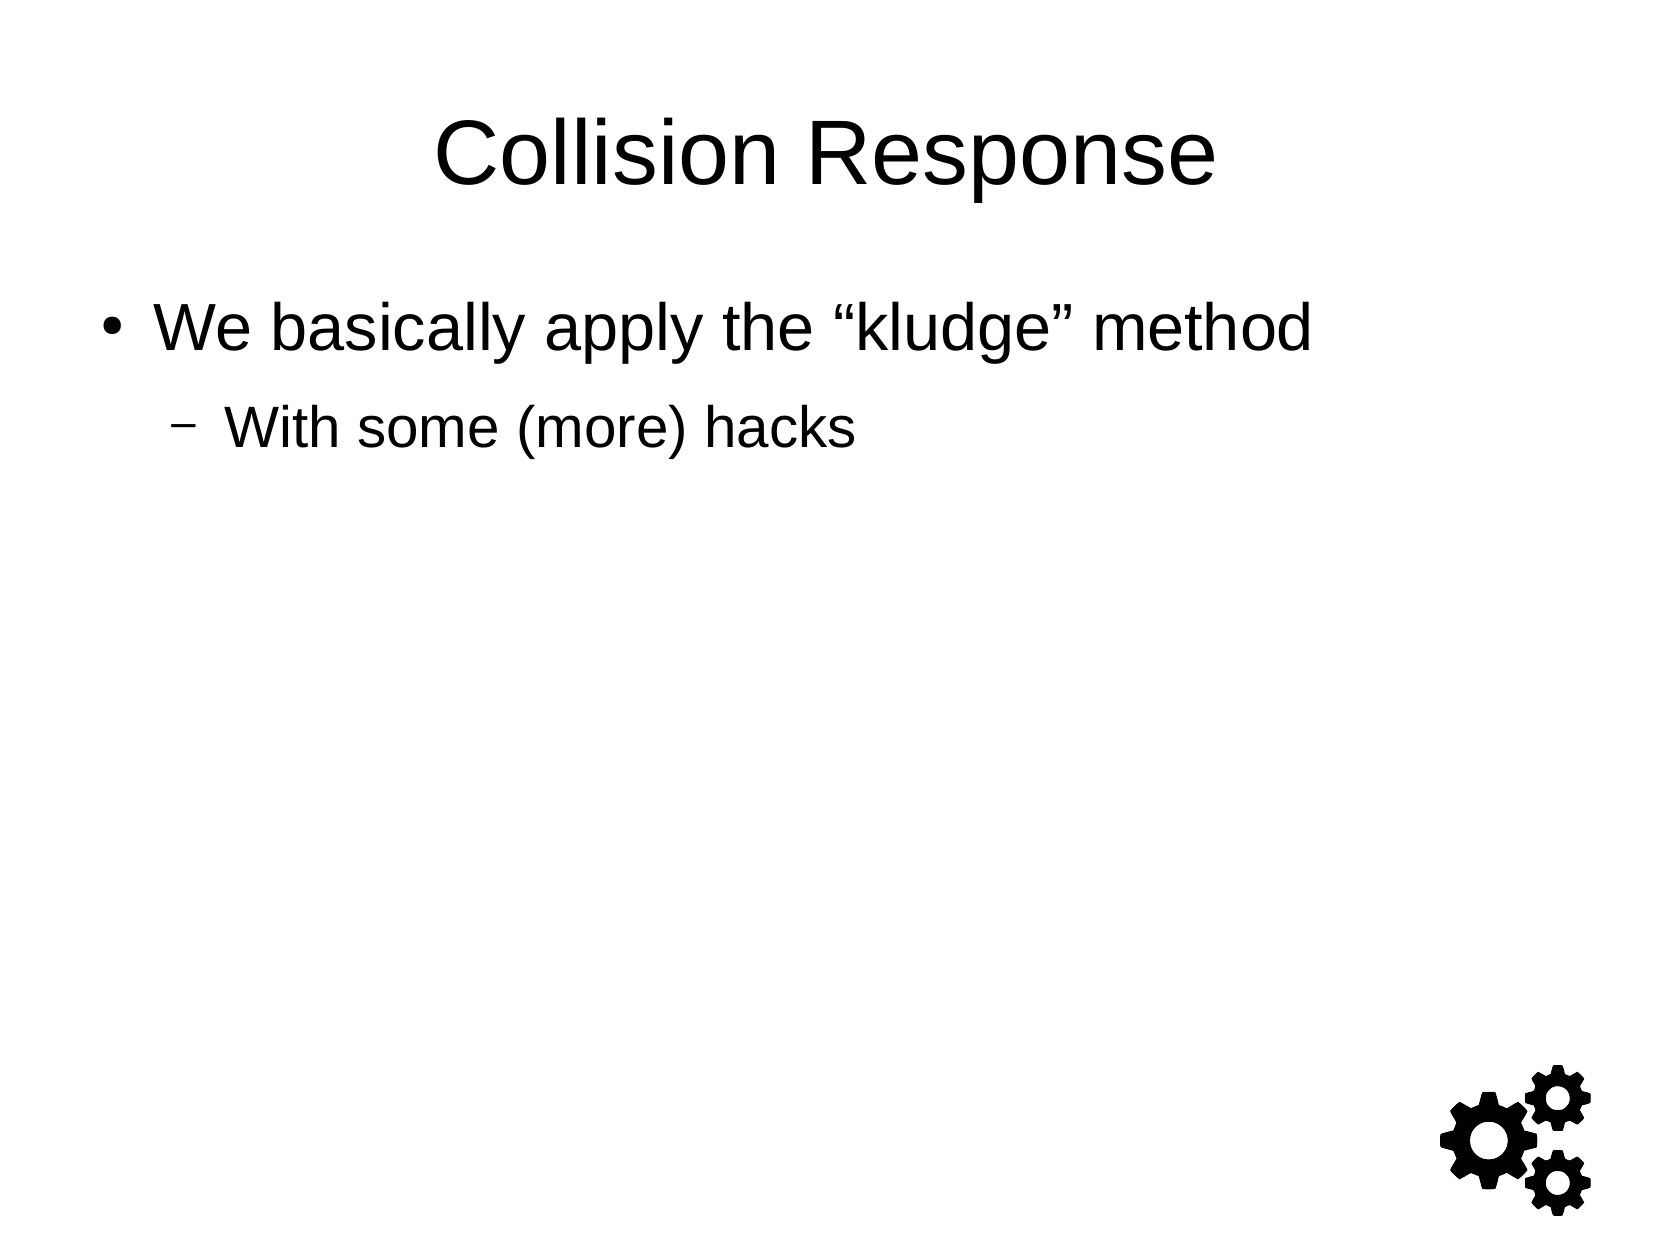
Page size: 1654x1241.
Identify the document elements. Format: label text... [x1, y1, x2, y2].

title Collision Response [82, 49, 1571, 257]
list We basically apply the “kludge” method With some (more) hacks [82, 290, 1571, 1010]
picture [1440, 1065, 1591, 1216]
